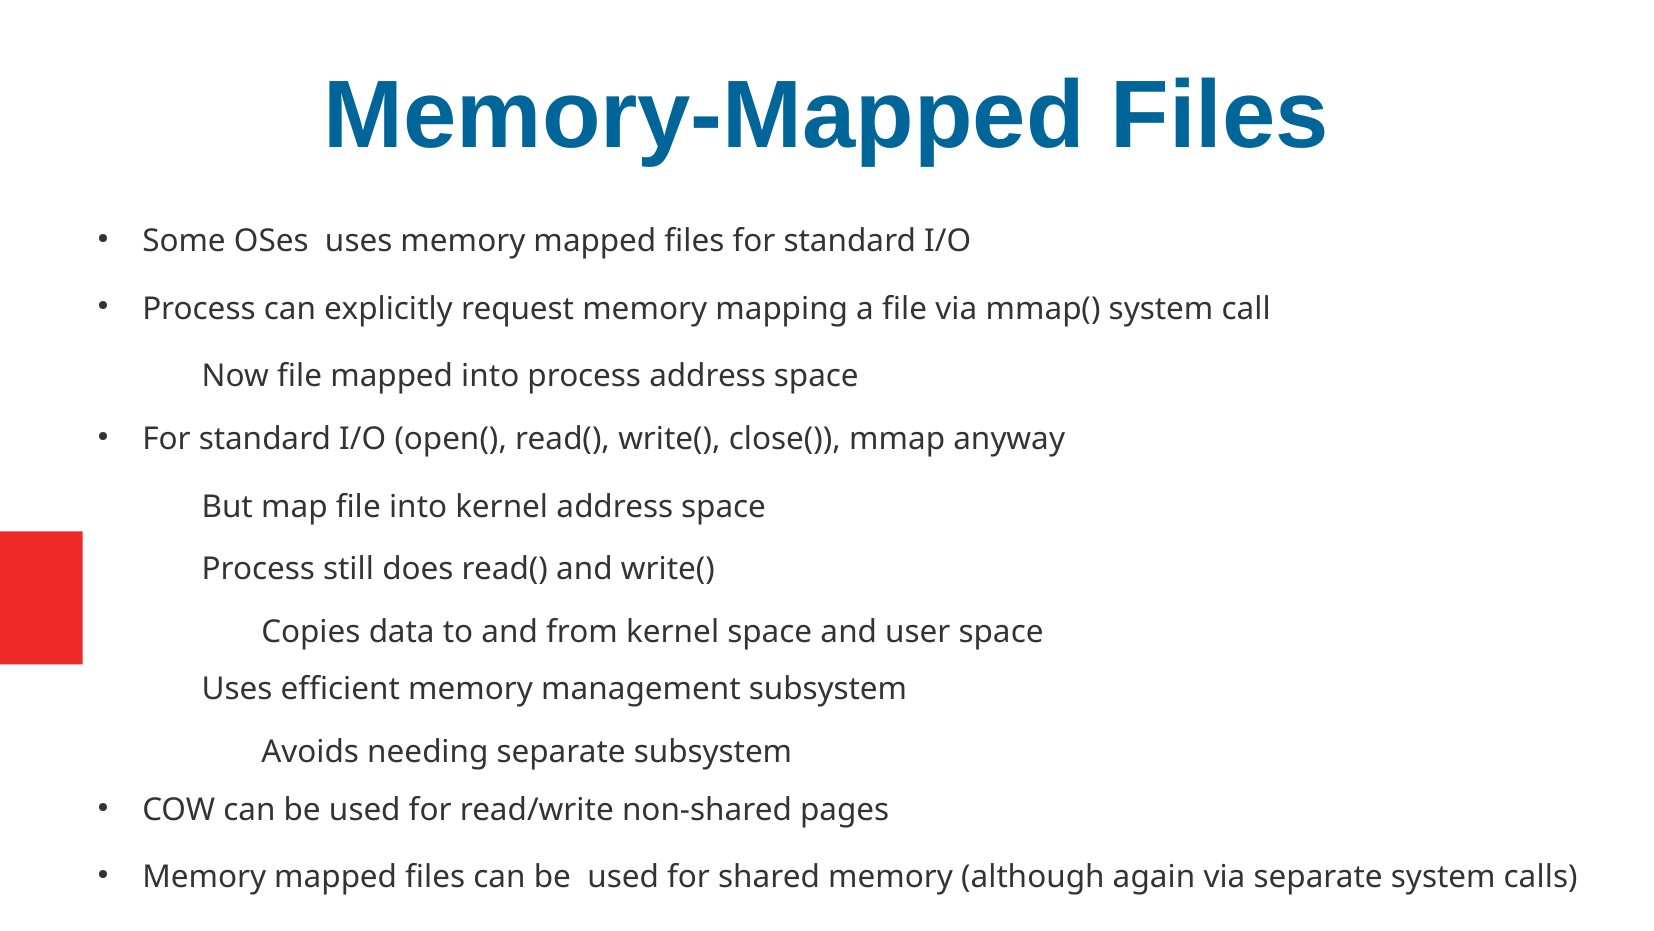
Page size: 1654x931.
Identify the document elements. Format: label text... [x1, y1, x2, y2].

title Memory-Mapped Files [82, 37, 1571, 193]
list Some OSes uses memory mapped files for standard I/O Process can explicitly request memory mapping a file via mmap() system call Now file mapped into process address space For standard I/O (open(), read(), write(), close()), mmap anyway But map file into kernel address space Process still does read() and write() Copies data to and from kernel space and user space Uses efficient memory management subsystem Avoids needing separate subsystem COW can be used for read/write non-shared pages Memory mapped files can be used for shared memory (although again via separate system calls) [82, 217, 1595, 910]
